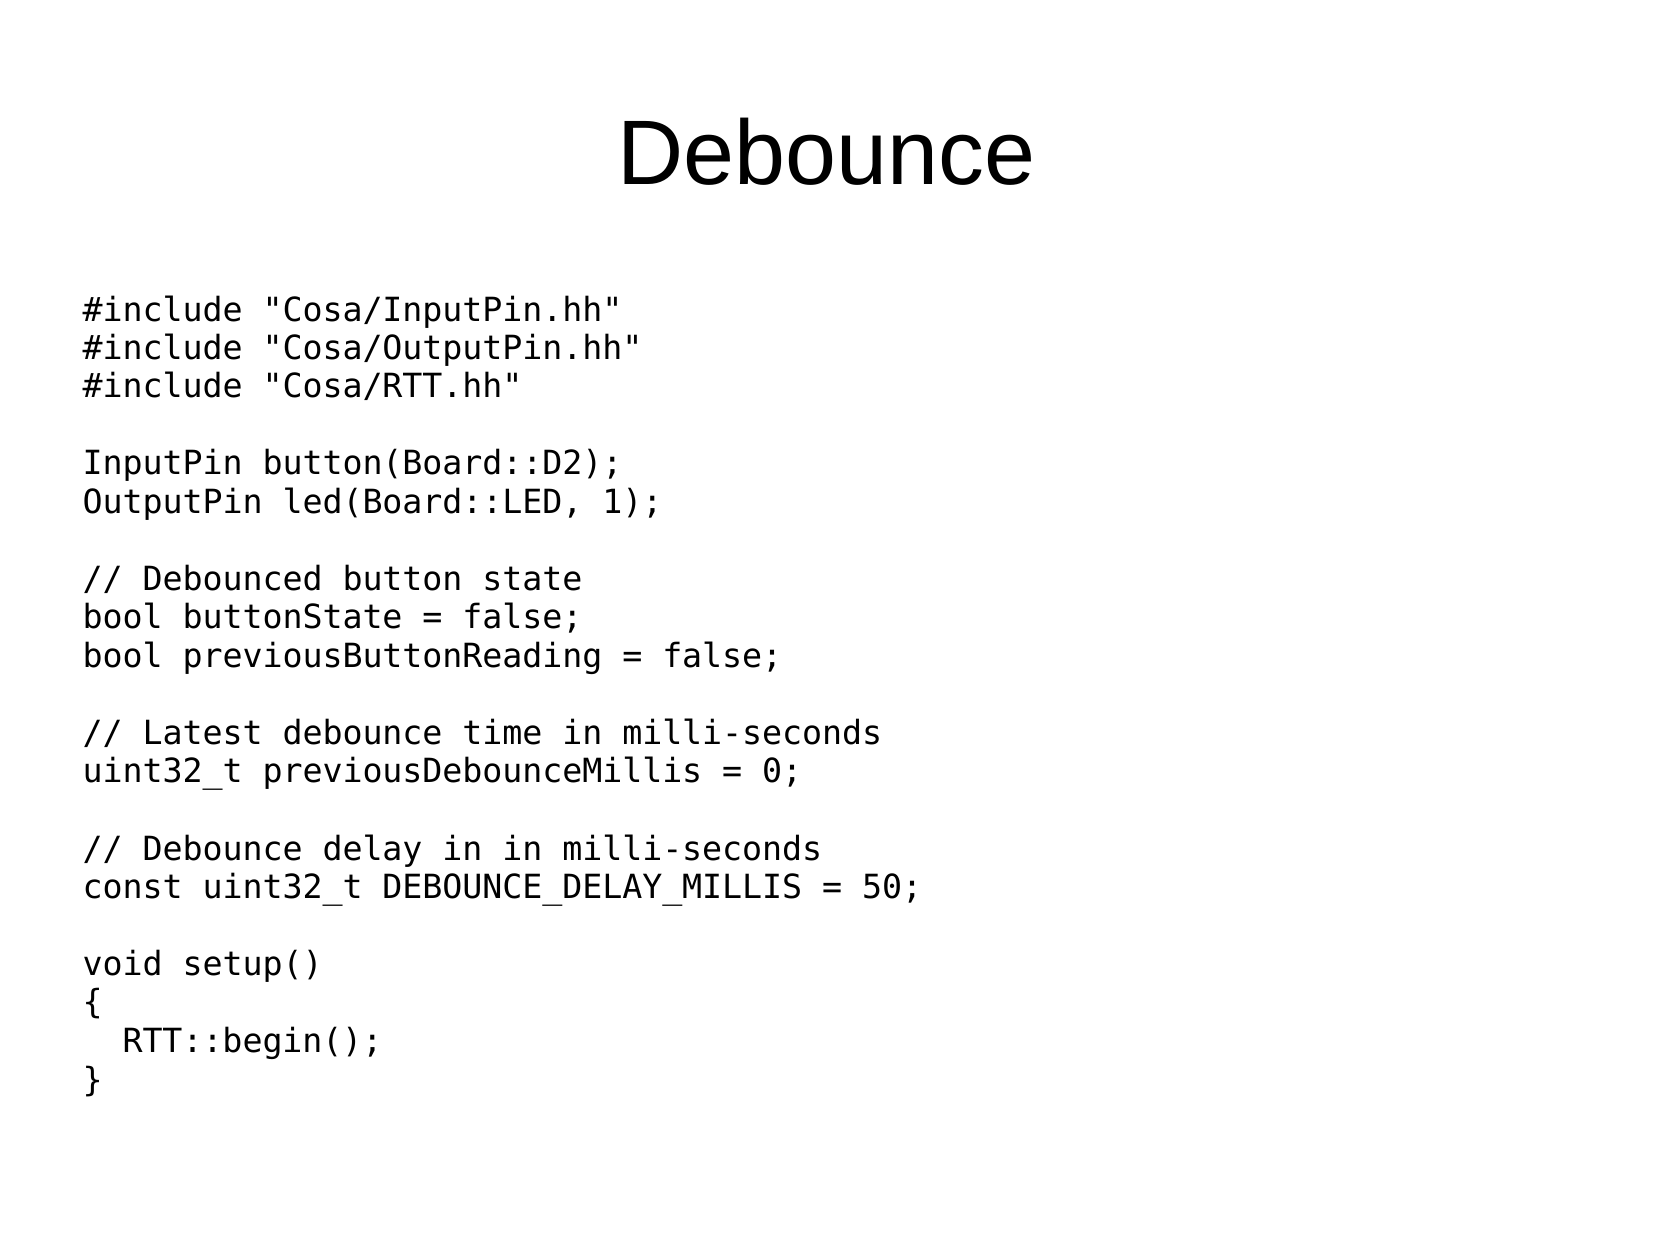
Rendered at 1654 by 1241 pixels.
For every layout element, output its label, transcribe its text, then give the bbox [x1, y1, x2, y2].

list #include "Cosa/InputPin.hh" #include "Cosa/OutputPin.hh" #include "Cosa/RTT.hh" InputPin button(Board::D2); OutputPin led(Board::LED, 1); // Debounced button state bool buttonState = false; bool previousButtonReading = false; // Latest debounce time in milli-seconds uint32_t previousDebounceMillis = 0; // Debounce delay in in milli-seconds const uint32_t DEBOUNCE_DELAY_MILLIS = 50; void setup() { RTT::begin(); } [82, 290, 1571, 1201]
title Debounce [82, 49, 1571, 257]
